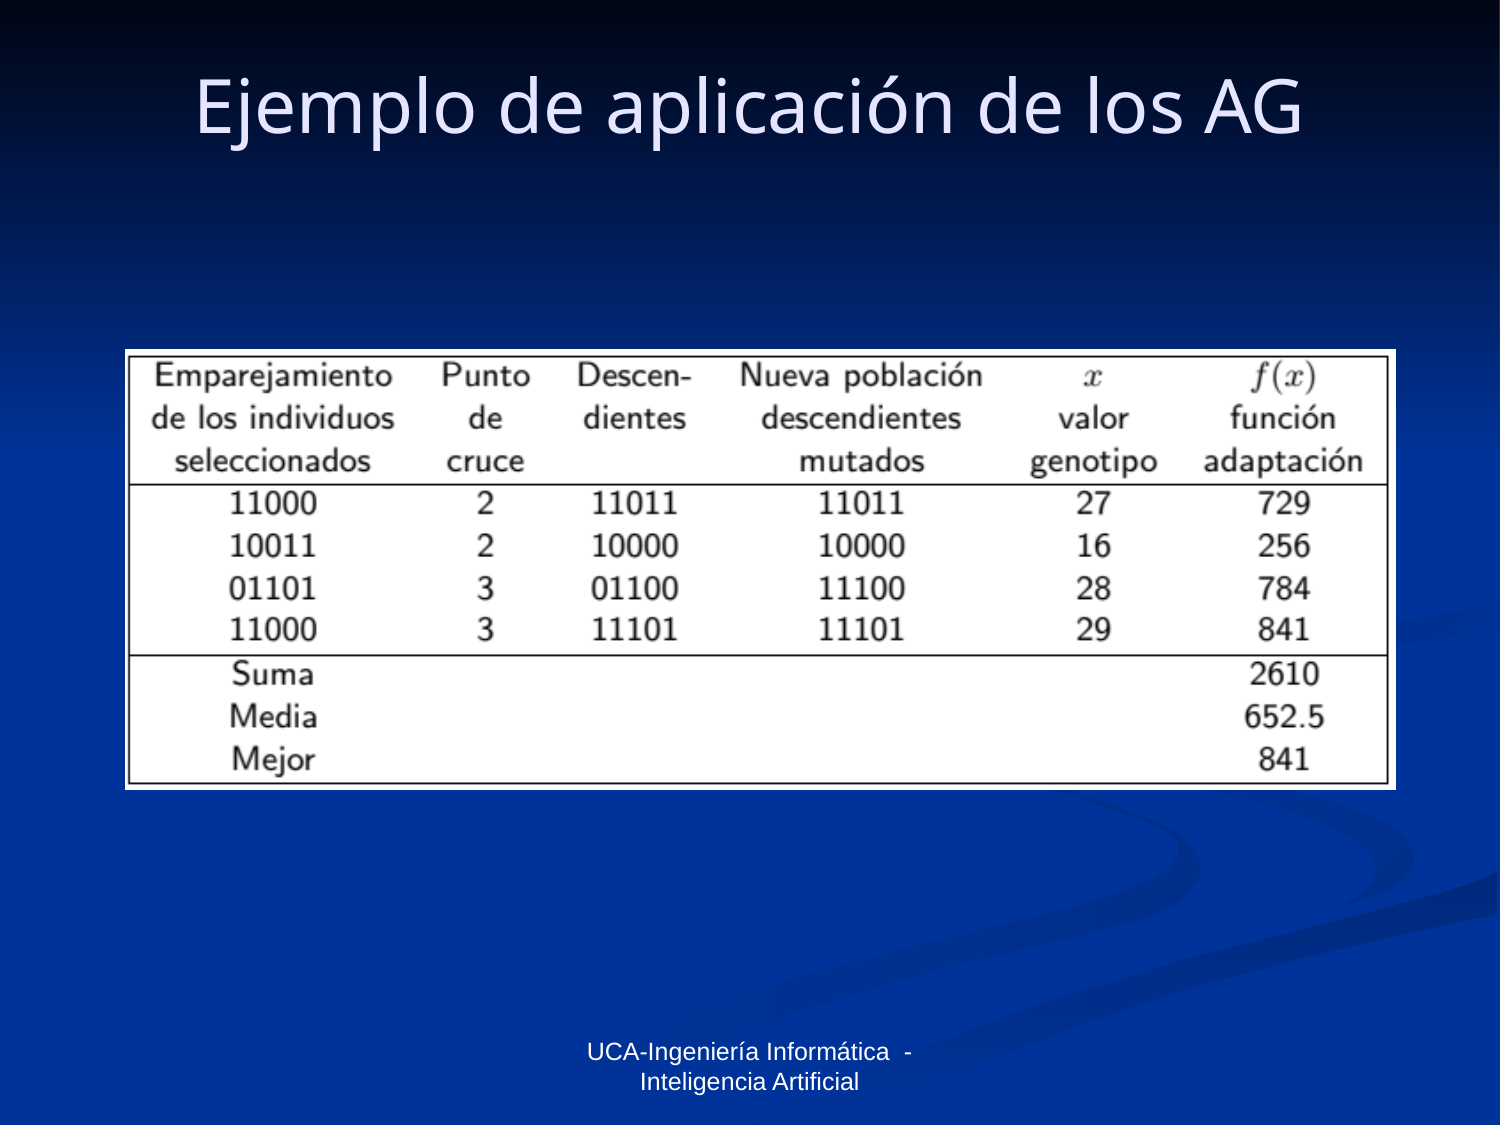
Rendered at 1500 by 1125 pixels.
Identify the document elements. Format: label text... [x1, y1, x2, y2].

title Ejemplo de aplicación de los AG [75, 45, 1425, 163]
picture [125, 349, 1396, 790]
footer UCA-Ingeniería Informática - Inteligencia Artificial [512, 1025, 988, 1104]
